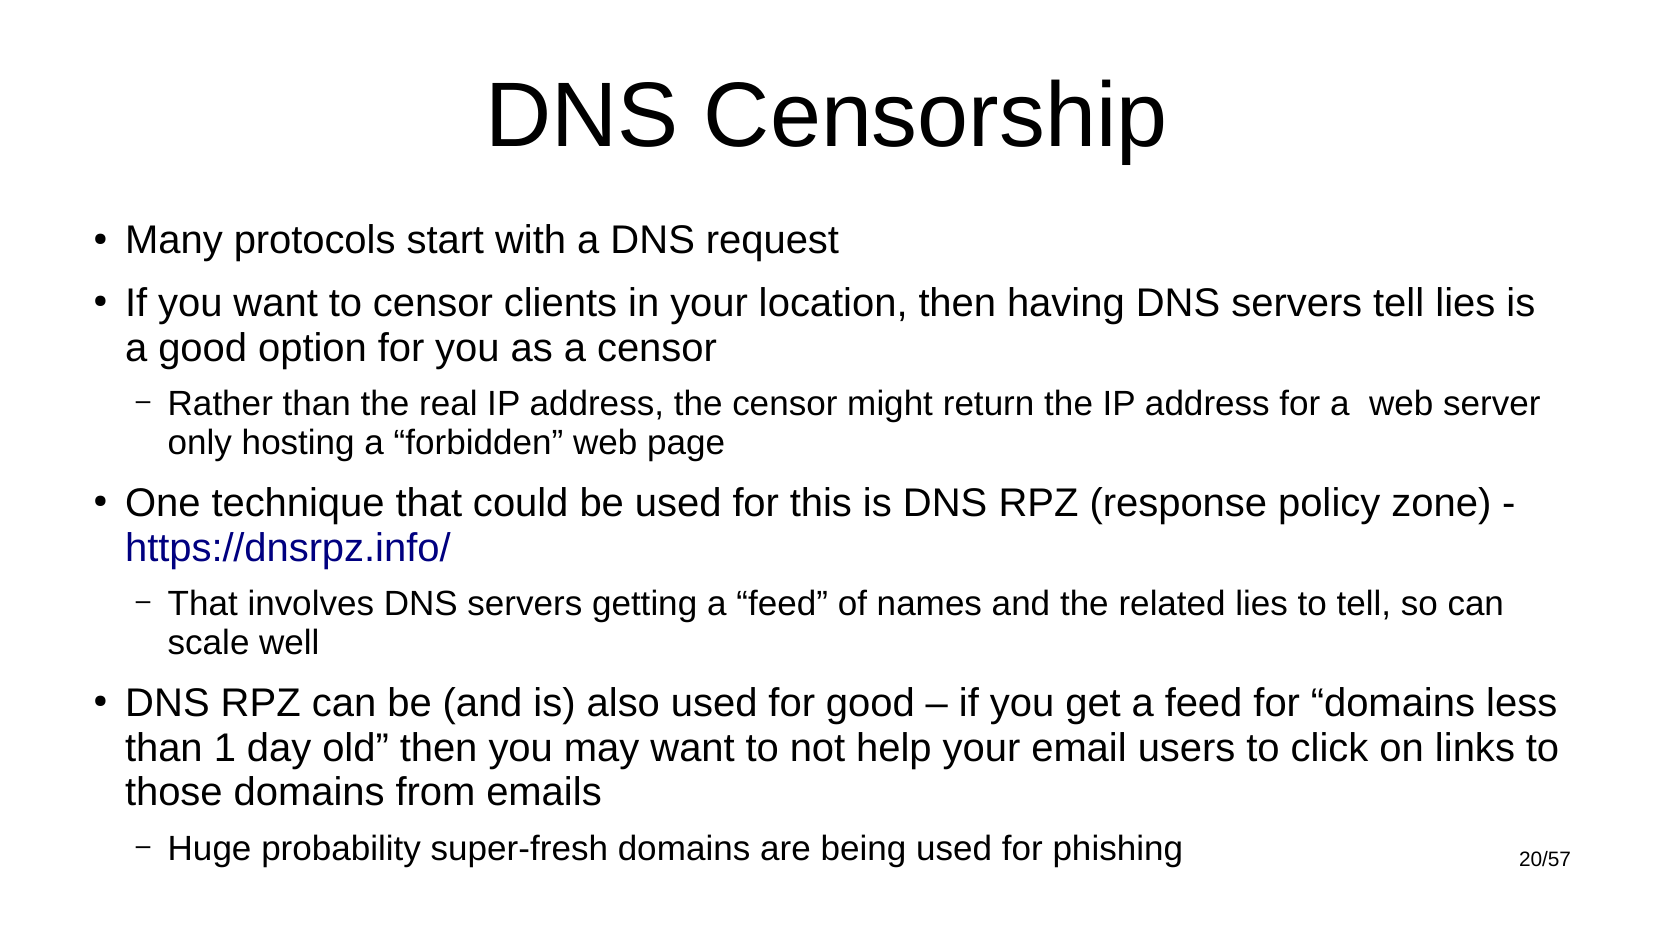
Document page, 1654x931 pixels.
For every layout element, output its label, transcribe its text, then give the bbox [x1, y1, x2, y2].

title DNS Censorship [82, 37, 1571, 193]
list Many protocols start with a DNS request If you want to censor clients in your location, then having DNS servers tell lies is a good option for you as a censor Rather than the real IP address, the censor might return the IP address for a web server only hosting a “forbidden” web page One technique that could be used for this is DNS RPZ (response policy zone) - https://dnsrpz.info/ That involves DNS servers getting a “feed” of names and the related lies to tell, so can scale well DNS RPZ can be (and is) also used for good – if you get a feed for “domains less than 1 day old” then you may want to not help your email users to click on links to those domains from emails Huge probability super-fresh domains are being used for phishing [82, 217, 1571, 875]
